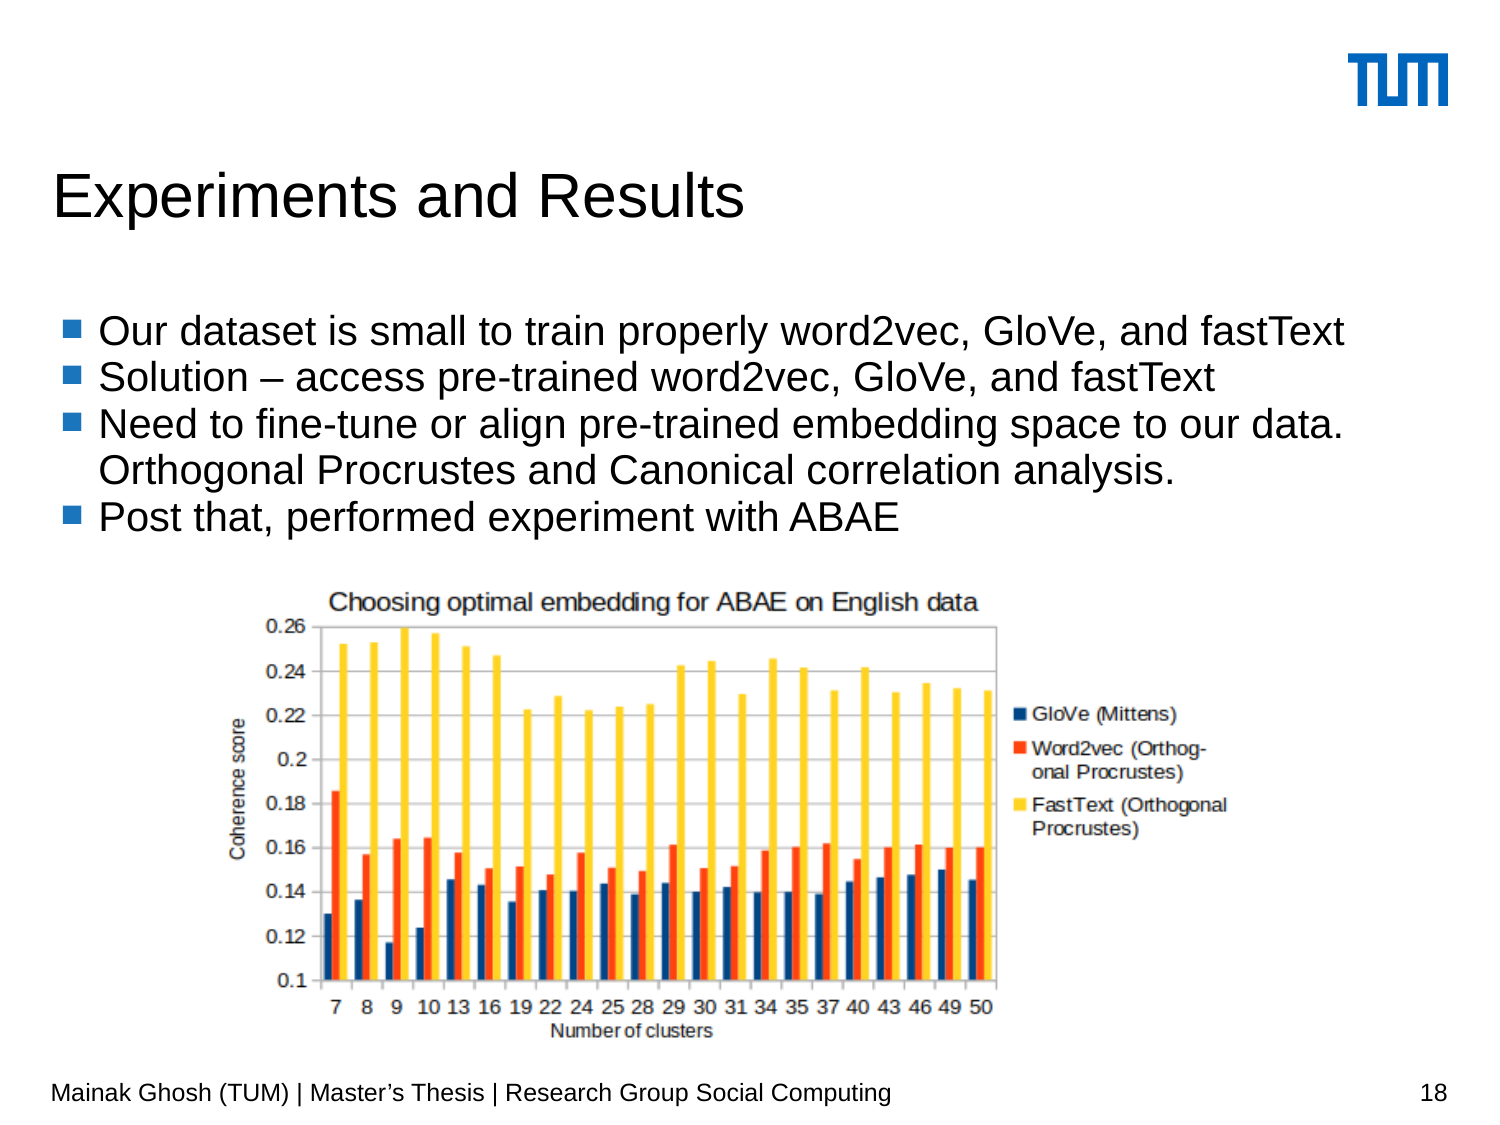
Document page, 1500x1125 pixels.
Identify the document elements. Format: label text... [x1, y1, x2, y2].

picture [225, 583, 1236, 1044]
text_box Our dataset is small to train properly word2vec, GloVe, and fastText Solution – access pre-trained word2vec, GloVe, and fastText Need to fine-tune or align pre-trained embedding space to our data. Orthogonal Procrustes and Canonical correlation analysis. Post that, performed experiment with ABAE [48, 299, 1369, 594]
slide_number <number> [1112, 1061, 1448, 1122]
title Experiments and Results [52, 163, 1449, 231]
text_box Mainak Ghosh (TUM) | Master’s Thesis | Research Group Social Computing [50, 1061, 1112, 1122]
